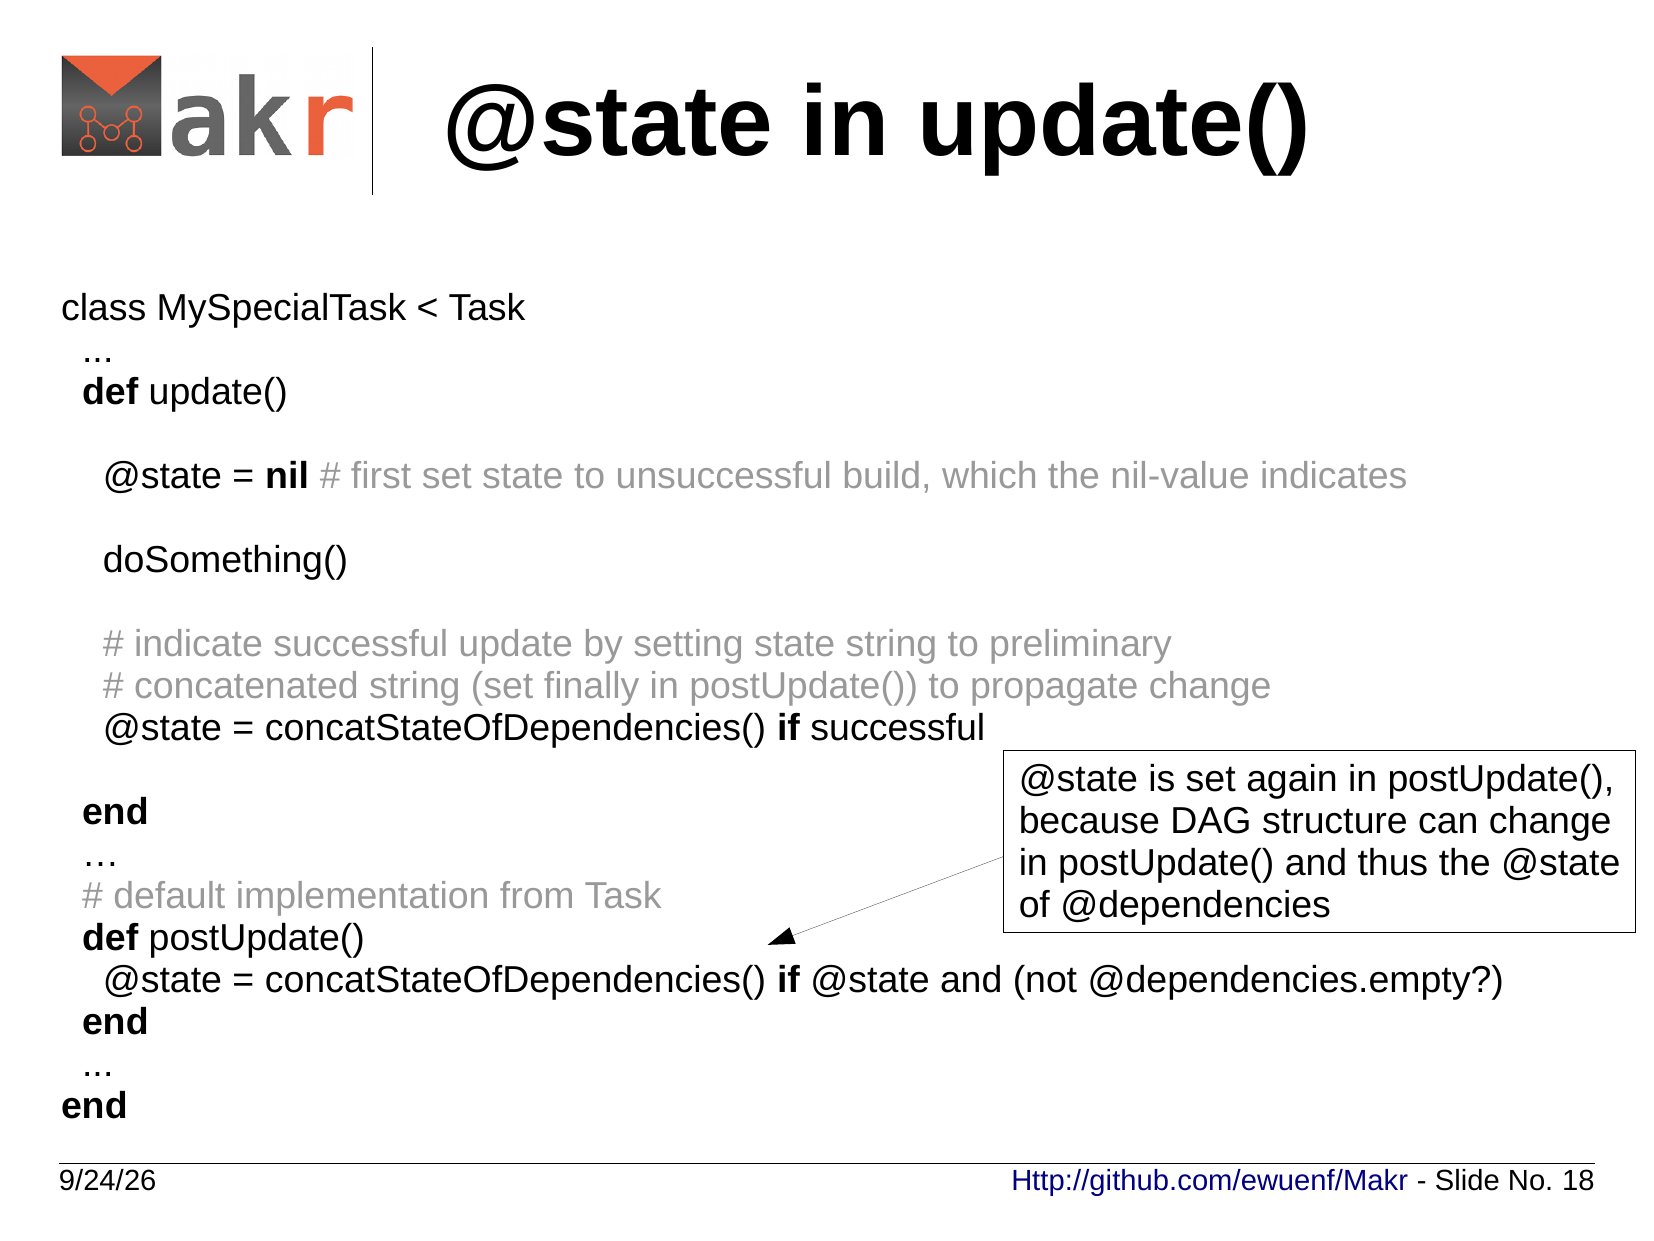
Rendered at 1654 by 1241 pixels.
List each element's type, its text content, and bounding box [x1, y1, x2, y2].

text_box @state is set again in postUpdate(), because DAG structure can change in postUpdate() and thus the @state of @dependencies [1003, 750, 1636, 933]
title @state in update() [442, 65, 1607, 177]
text_box class MySpecialTask < Task ... def update() @state = nil # first set state to unsuccessful build, which the nil-value indicates doSomething() # indicate successful update by setting state string to preliminary # concatenated string (set finally in postUpdate()) to propagate change @state = concatStateOfDependencies() if successful end … # default implementation from Task def postUpdate() @state = concatStateOfDependencies() if @state and (not @dependencies.empty?) end ... end [46, 278, 1519, 1134]
picture [59, 53, 355, 158]
